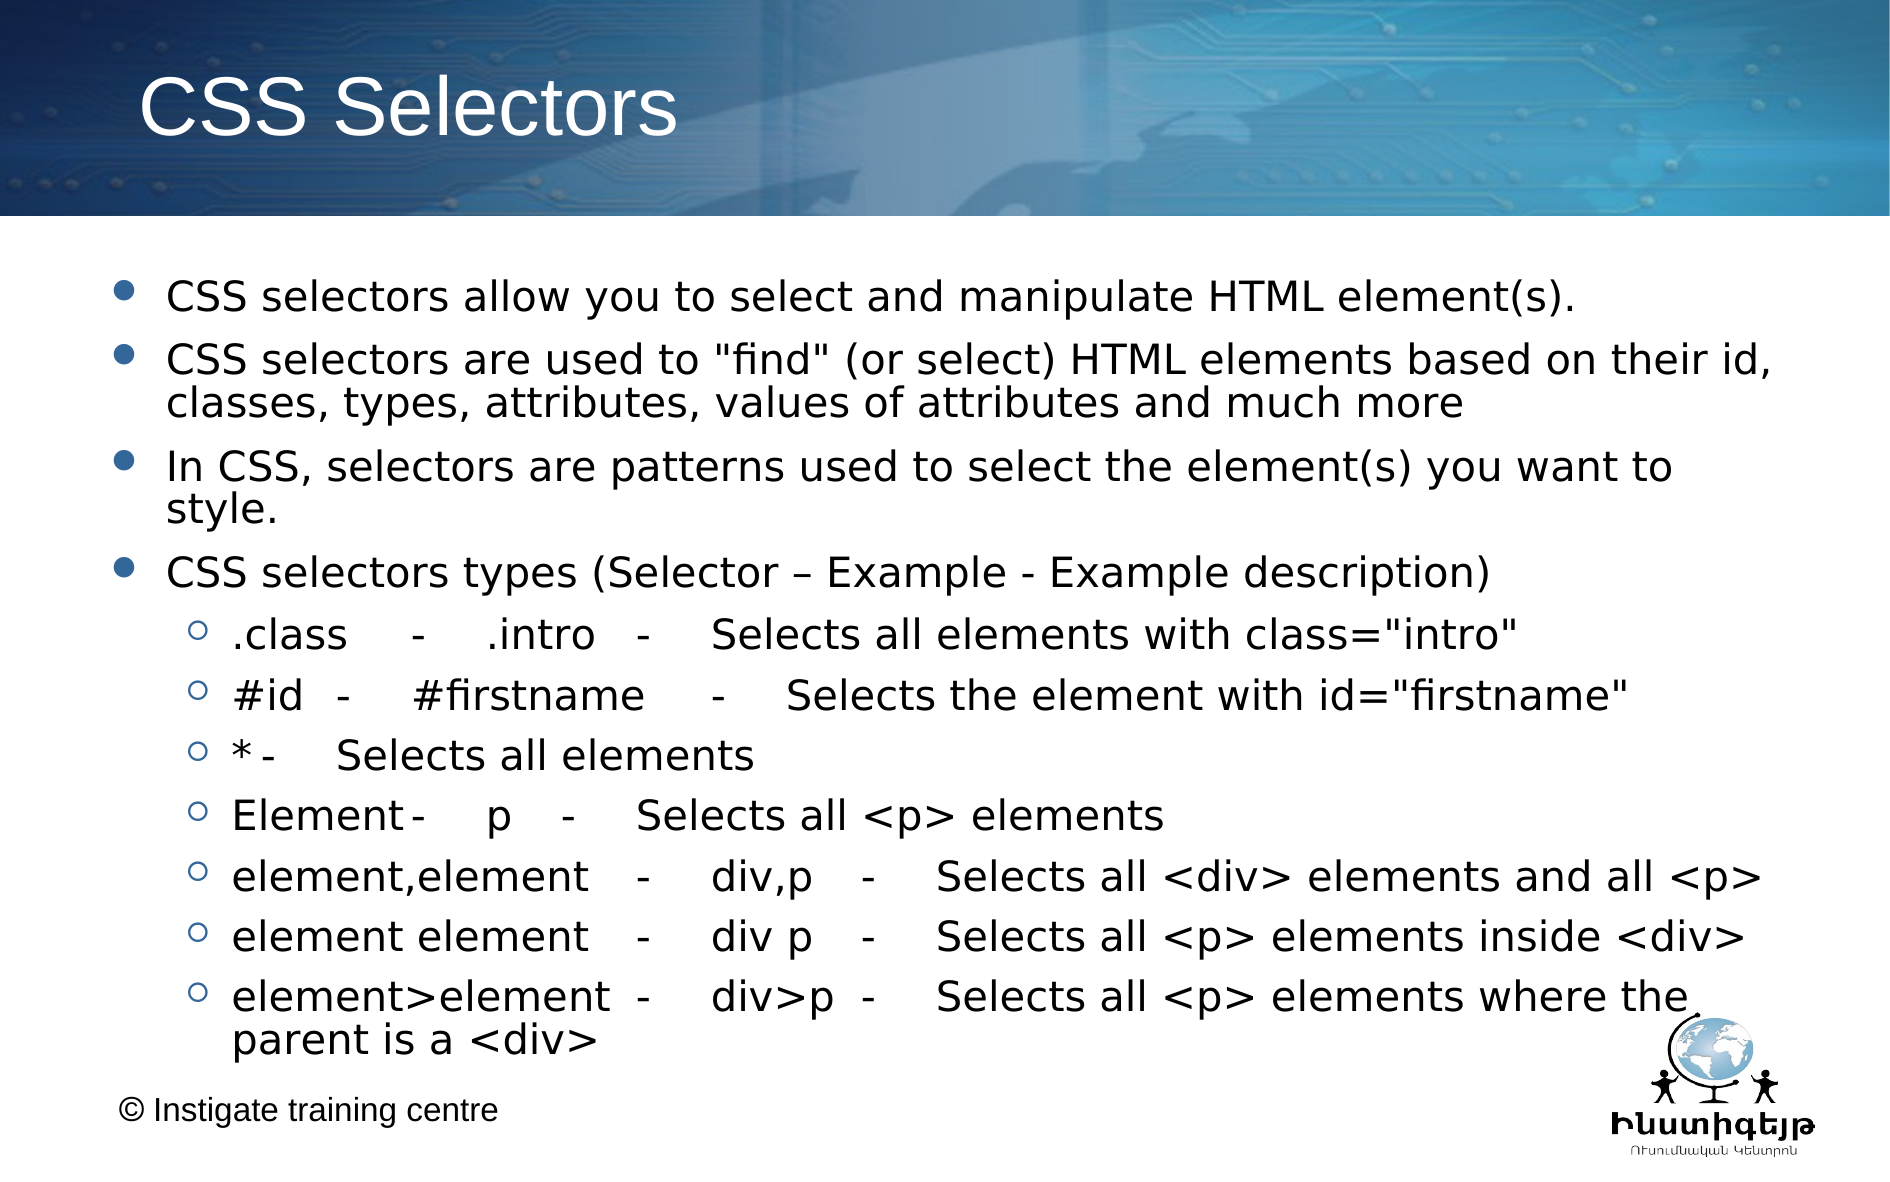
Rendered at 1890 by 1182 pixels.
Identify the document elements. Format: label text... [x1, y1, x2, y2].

list CSS selectors allow you to select and manipulate HTML element(s). CSS selectors are used to "find" (or select) HTML elements based on their id, classes, types, attributes, values of attributes and much more In CSS, selectors are patterns used to select the element(s) you want to style. CSS selectors types (Selector – Example - Example description) .class - .intro - Selects all elements with class="intro" #id - #firstname - Selects the element with id="firstname" * - Selects all elements Element - p - Selects all <p> elements element,element - div,p - Selects all <div> elements and all <p> element element - div p - Selects all <p> elements inside <div> element>element - div>p - Selects all <p> elements where the parent is a <div> [110, 276, 1801, 305]
picture [0, 0, 1890, 216]
picture [1612, 1012, 1815, 1157]
